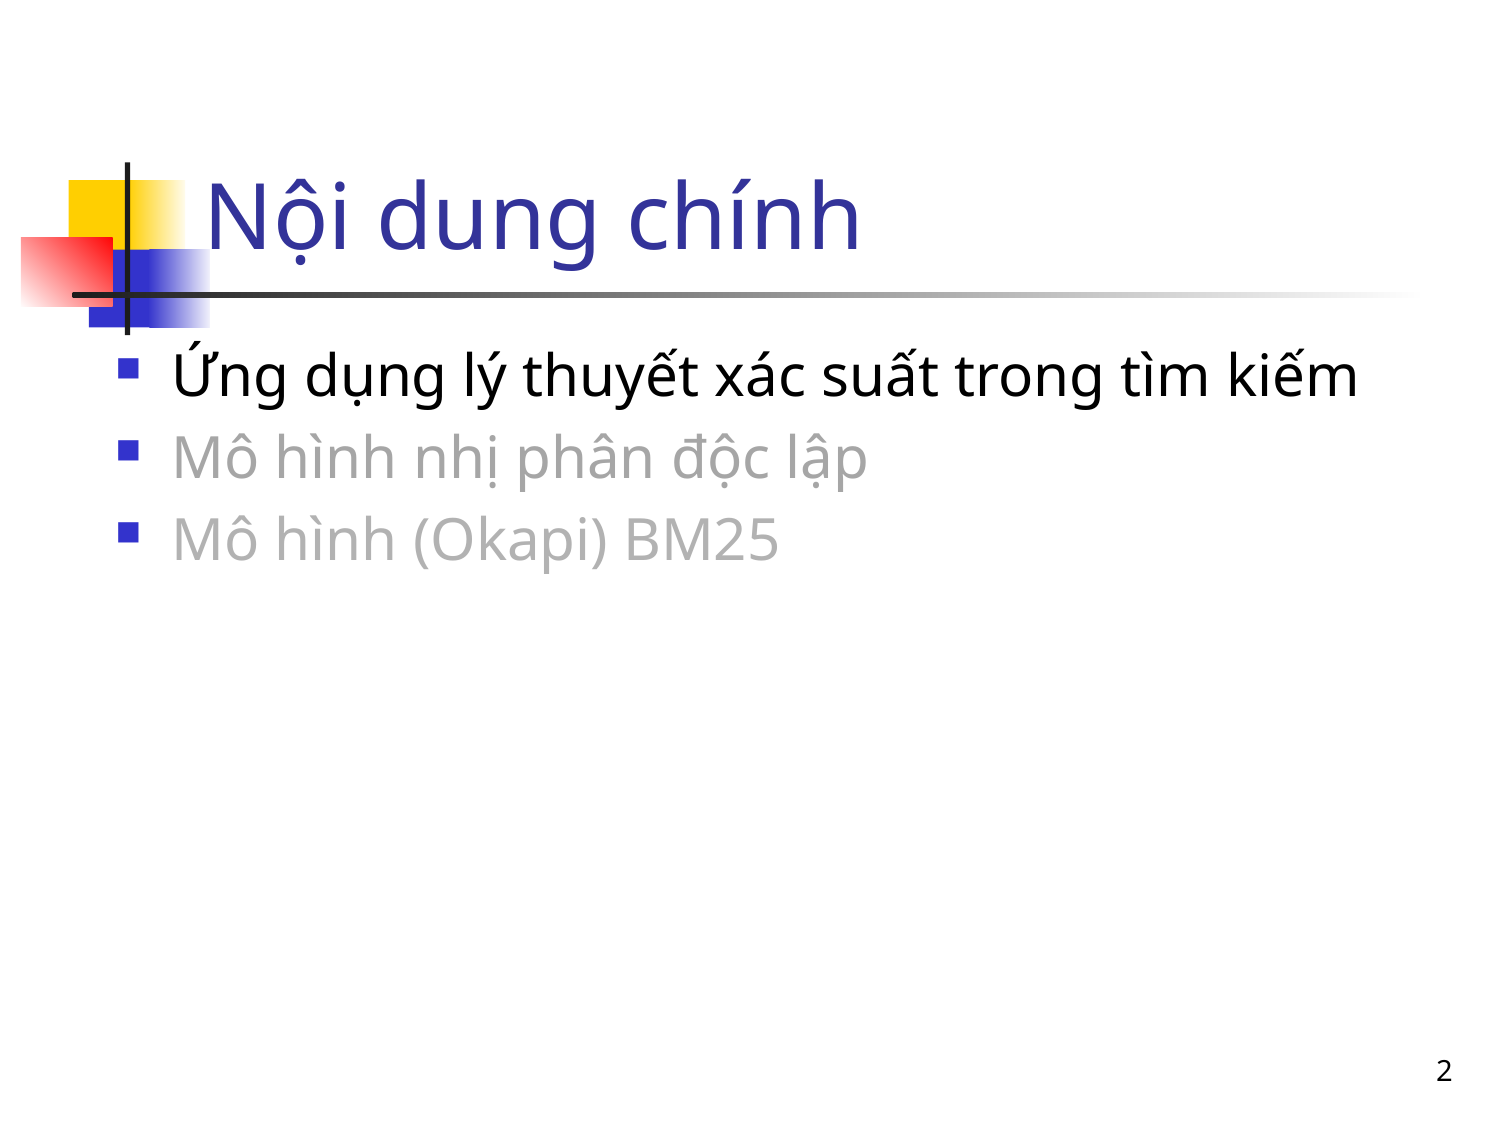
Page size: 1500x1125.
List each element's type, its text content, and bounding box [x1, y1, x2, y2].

slide_number <number> [1155, 1024, 1468, 1100]
list Ứng dụng lý thuyết xác suất trong tìm kiếm Mô hình nhị phân độc lập Mô hình (Okapi) BM25 [100, 331, 1469, 1006]
title Nội dung chính [188, 35, 1468, 275]
